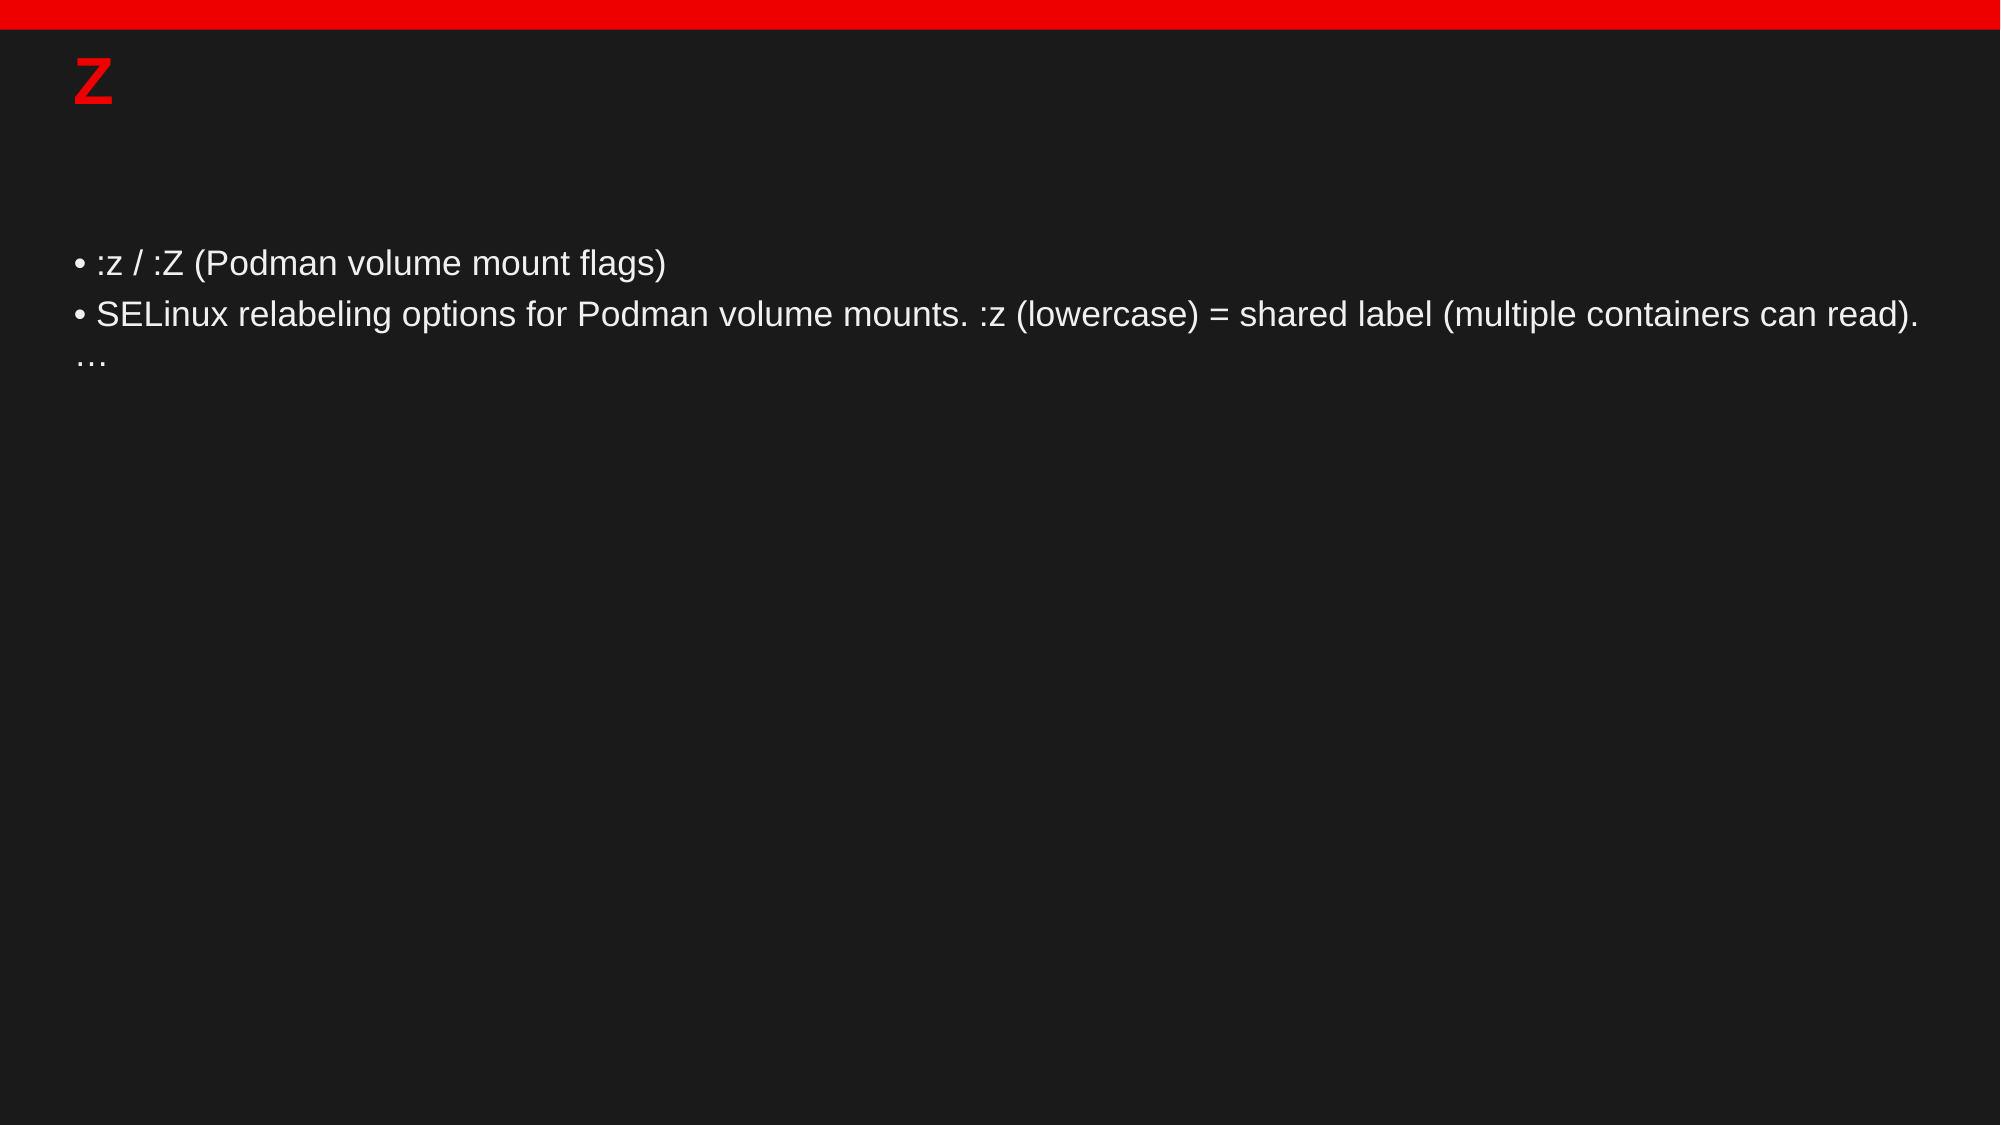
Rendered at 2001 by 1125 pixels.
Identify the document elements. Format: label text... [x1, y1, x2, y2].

text_box [0, 0, 2001, 30]
text_box Z [59, 36, 1942, 208]
text_box • :z / :Z (Podman volume mount flags) • SELinux relabeling options for Podman volume mounts. :z (lowercase) = shared label (multiple containers can read).… [59, 236, 1942, 1037]
